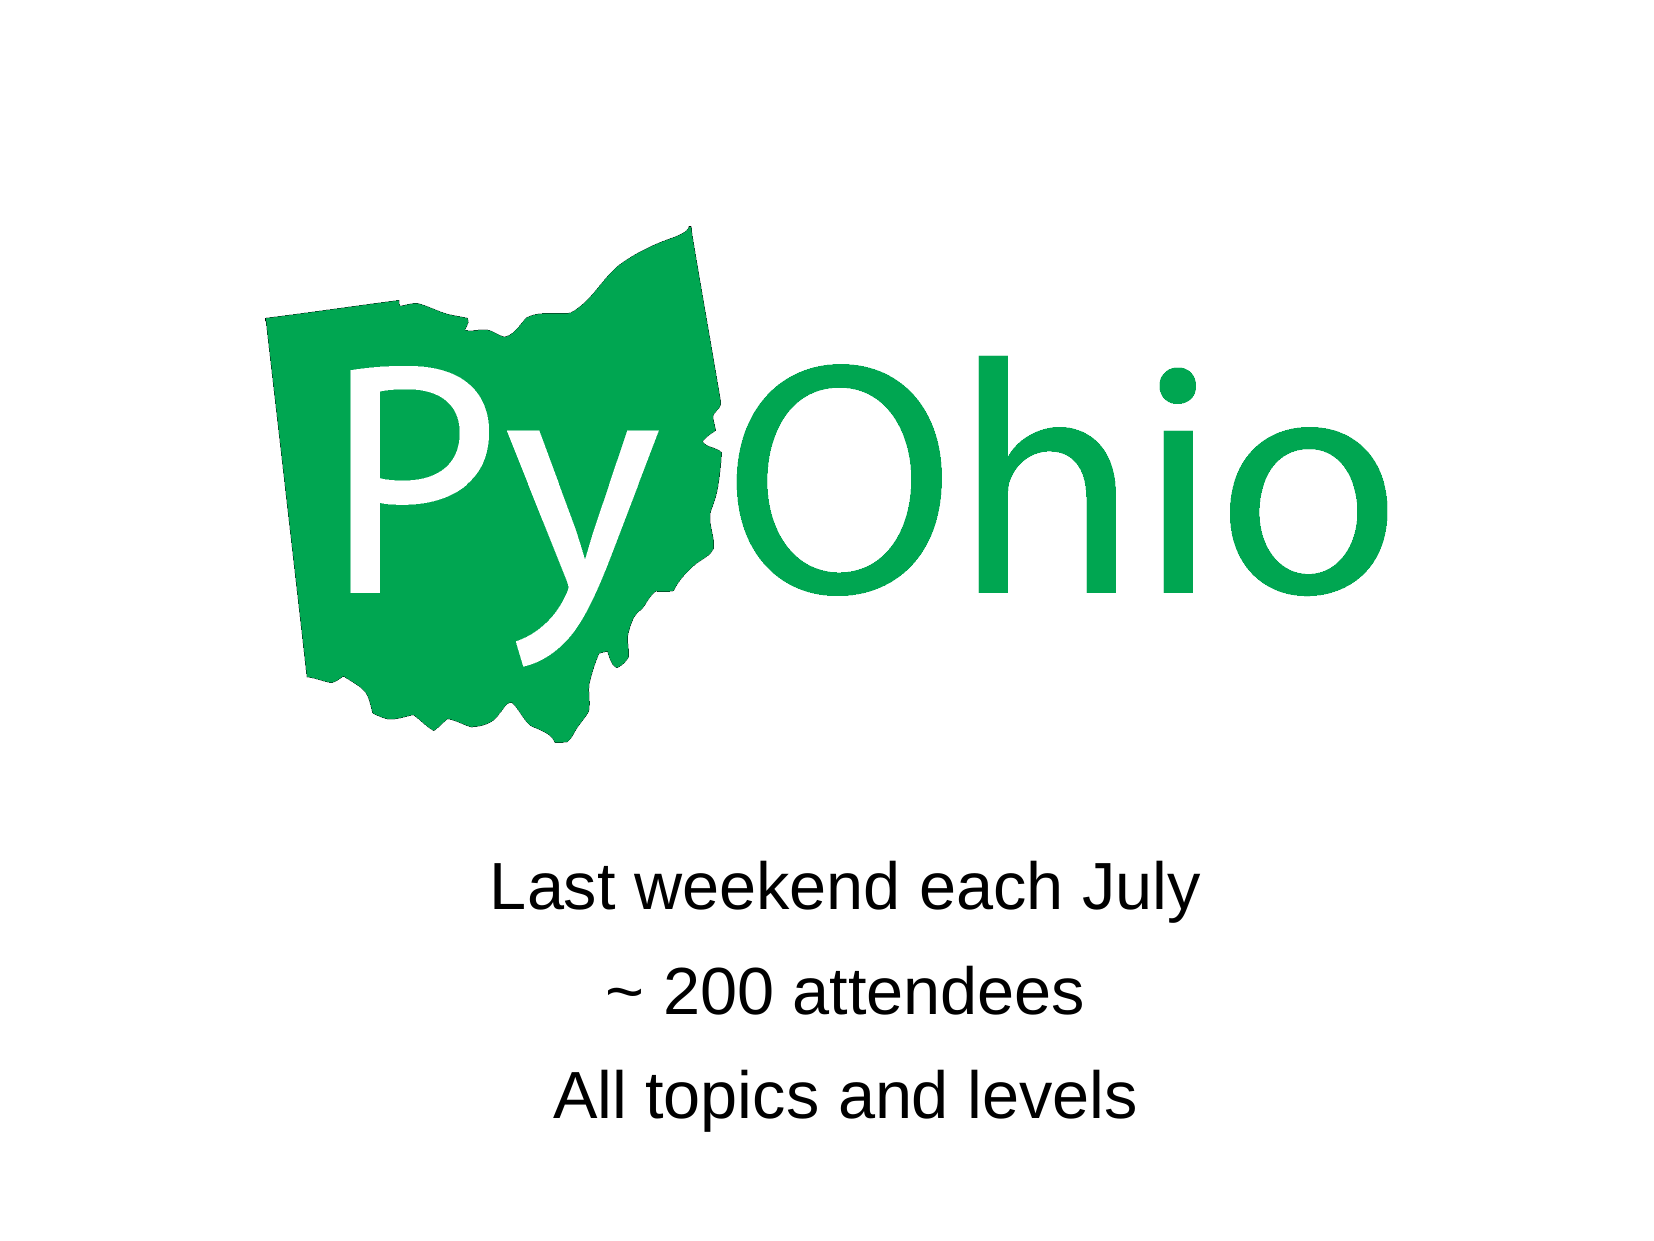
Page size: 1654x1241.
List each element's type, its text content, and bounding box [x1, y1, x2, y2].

picture [265, 226, 1400, 743]
list Last weekend each July ~ 200 attendees All topics and levels [82, 849, 1538, 1169]
